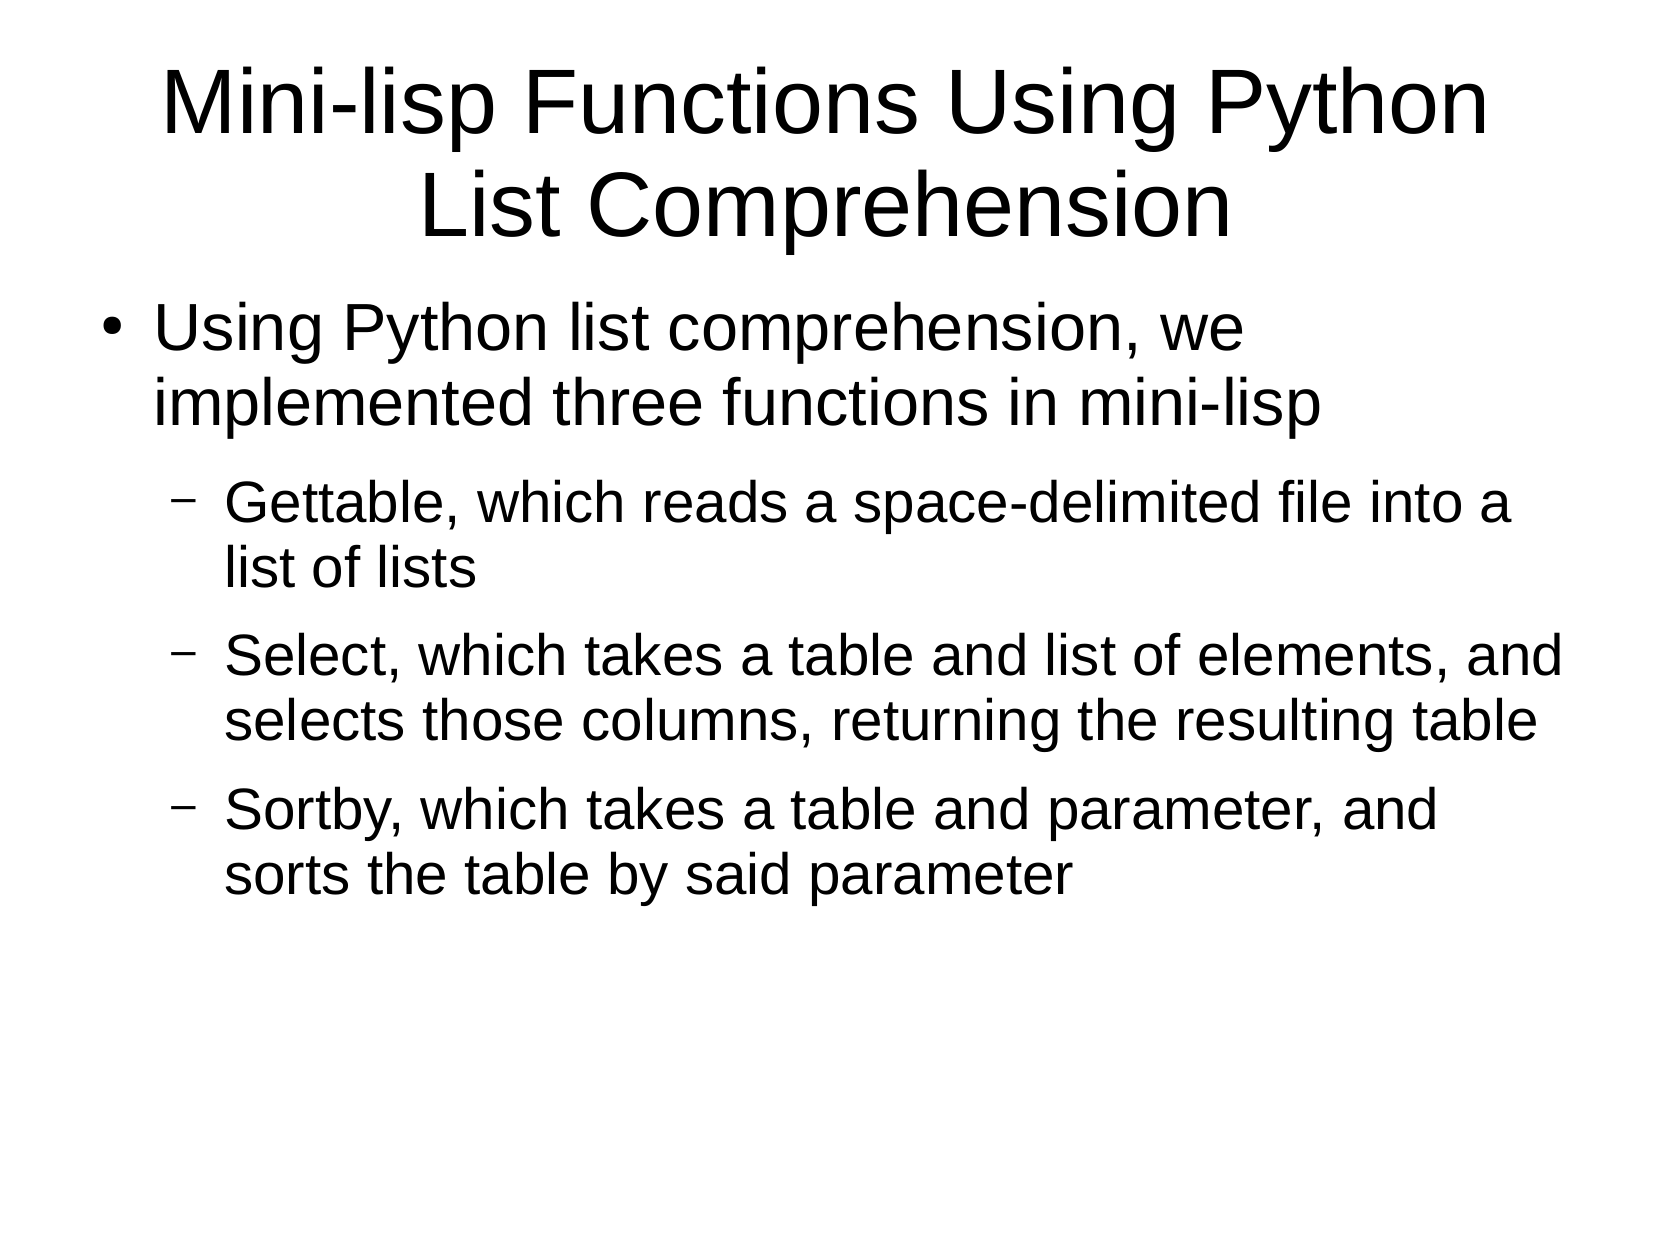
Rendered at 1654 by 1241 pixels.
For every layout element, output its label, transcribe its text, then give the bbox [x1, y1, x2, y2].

list Using Python list comprehension, we implemented three functions in mini-lisp Gettable, which reads a space-delimited file into a list of lists Select, which takes a table and list of elements, and selects those columns, returning the resulting table Sortby, which takes a table and parameter, and sorts the table by said parameter [82, 290, 1571, 1010]
title Mini-lisp Functions Using Python List Comprehension [82, 39, 1571, 267]
